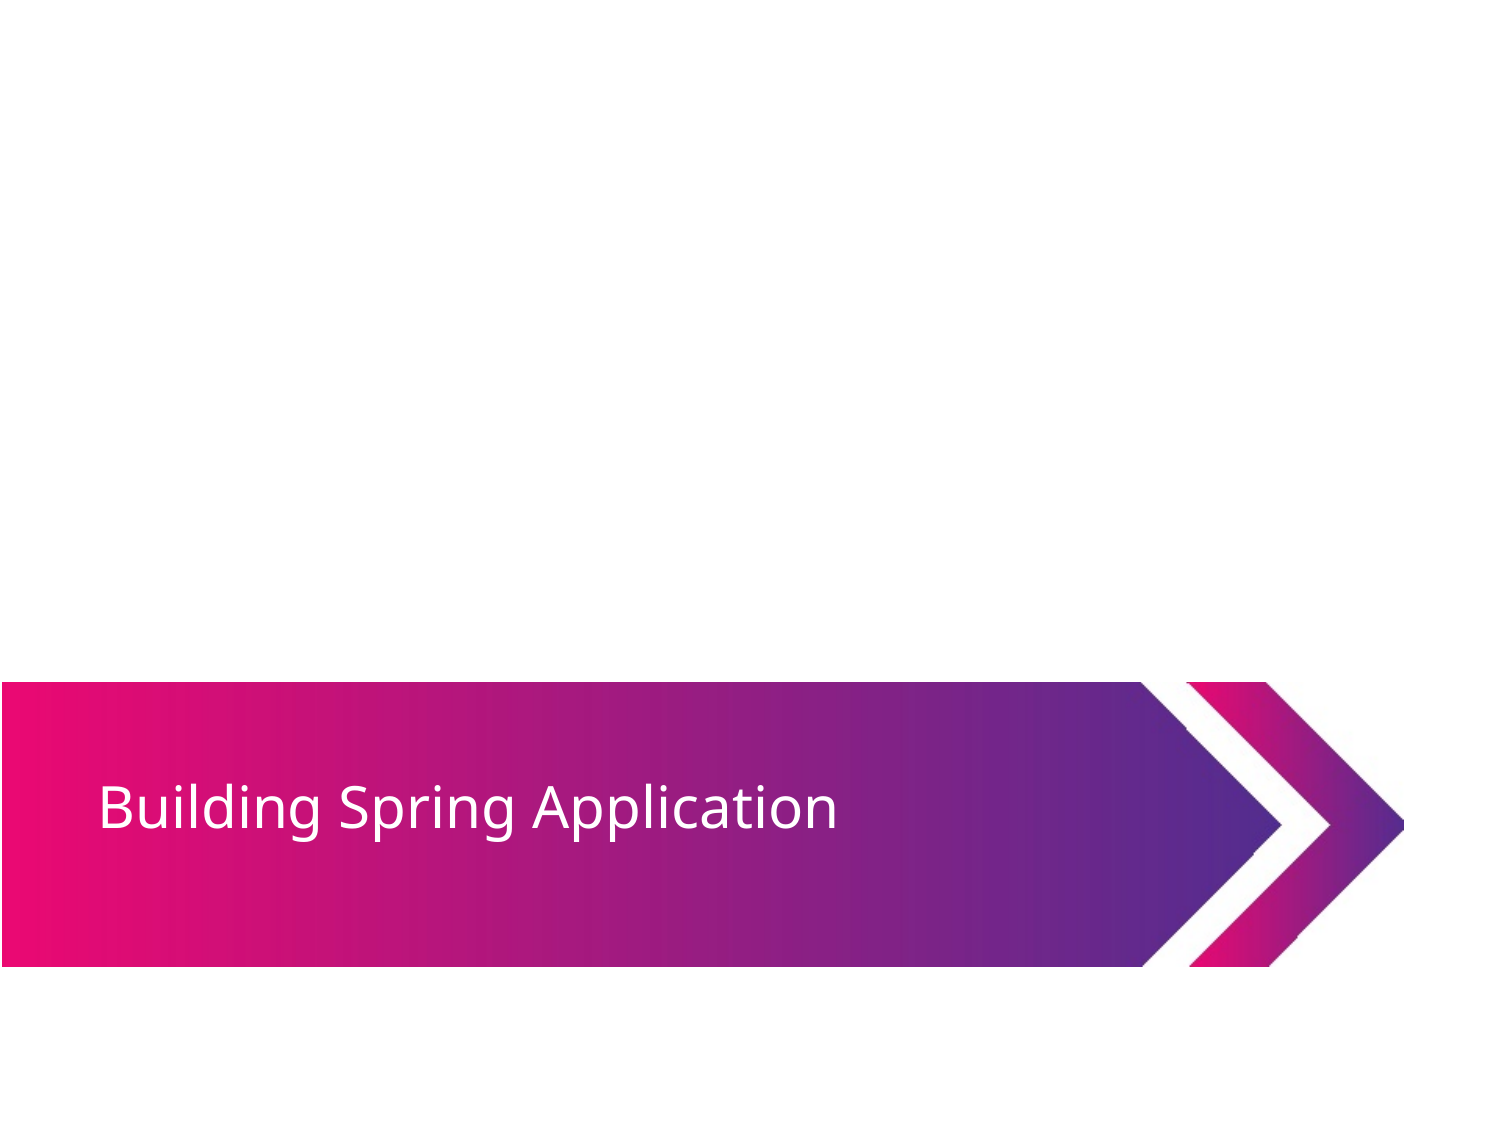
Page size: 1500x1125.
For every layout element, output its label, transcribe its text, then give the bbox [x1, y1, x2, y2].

picture [2, 682, 1404, 967]
text_box Building Spring Application [82, 759, 1063, 842]
